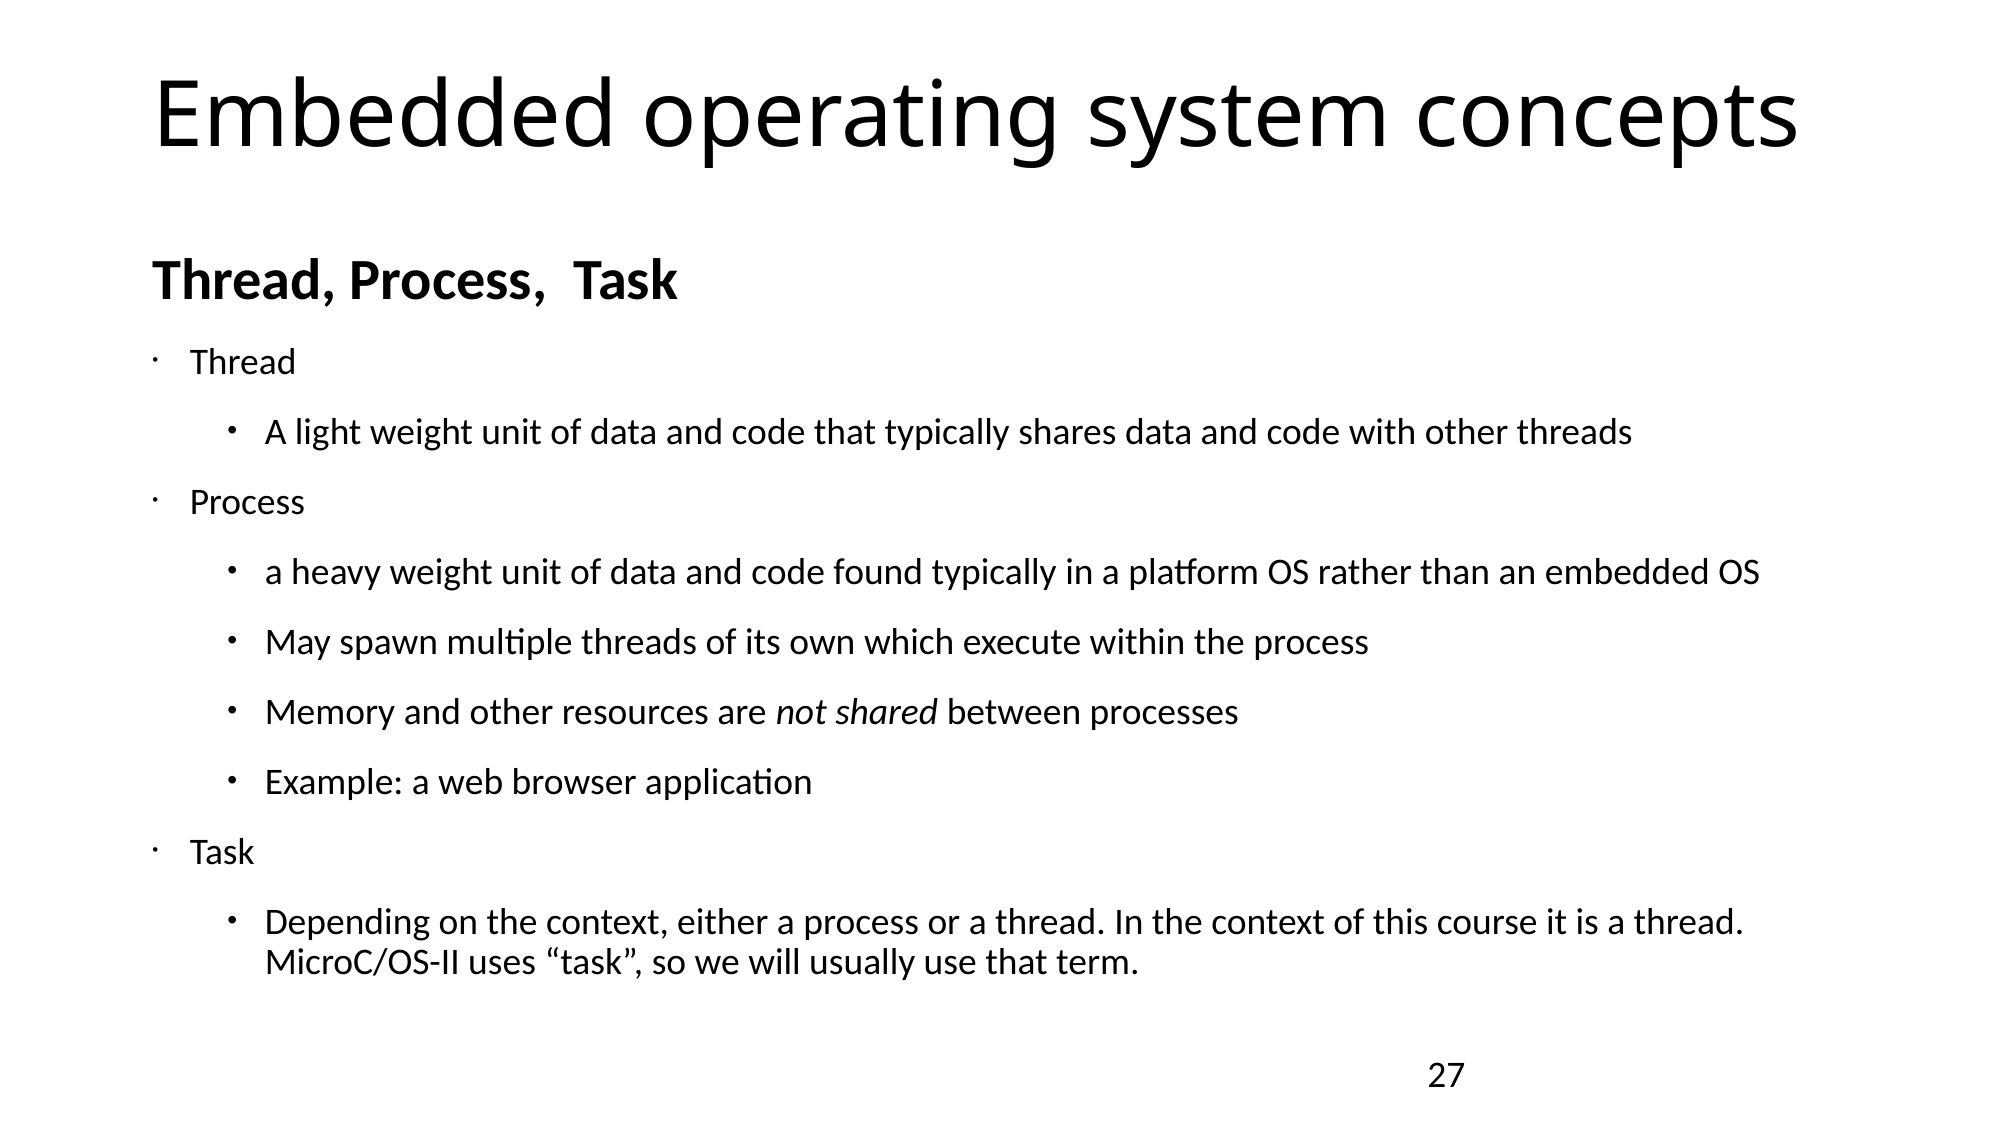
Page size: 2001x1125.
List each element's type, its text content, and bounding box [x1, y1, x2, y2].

title Embedded operating system concepts [137, 59, 1863, 242]
list Thread, Process, Task Thread A light weight unit of data and code that typically shares data and code with other threads Process a heavy weight unit of data and code found typically in a platform OS rather than an embedded OS May spawn multiple threads of its own which execute within the process Memory and other resources are not shared between processes Example: a web browser application Task Depending on the context, either a process or a thread. In the context of this course it is a thread. MicroC/OS-II uses “task”, so we will usually use that term. [137, 242, 1863, 962]
slide_number <number> [1412, 1042, 1863, 1103]
